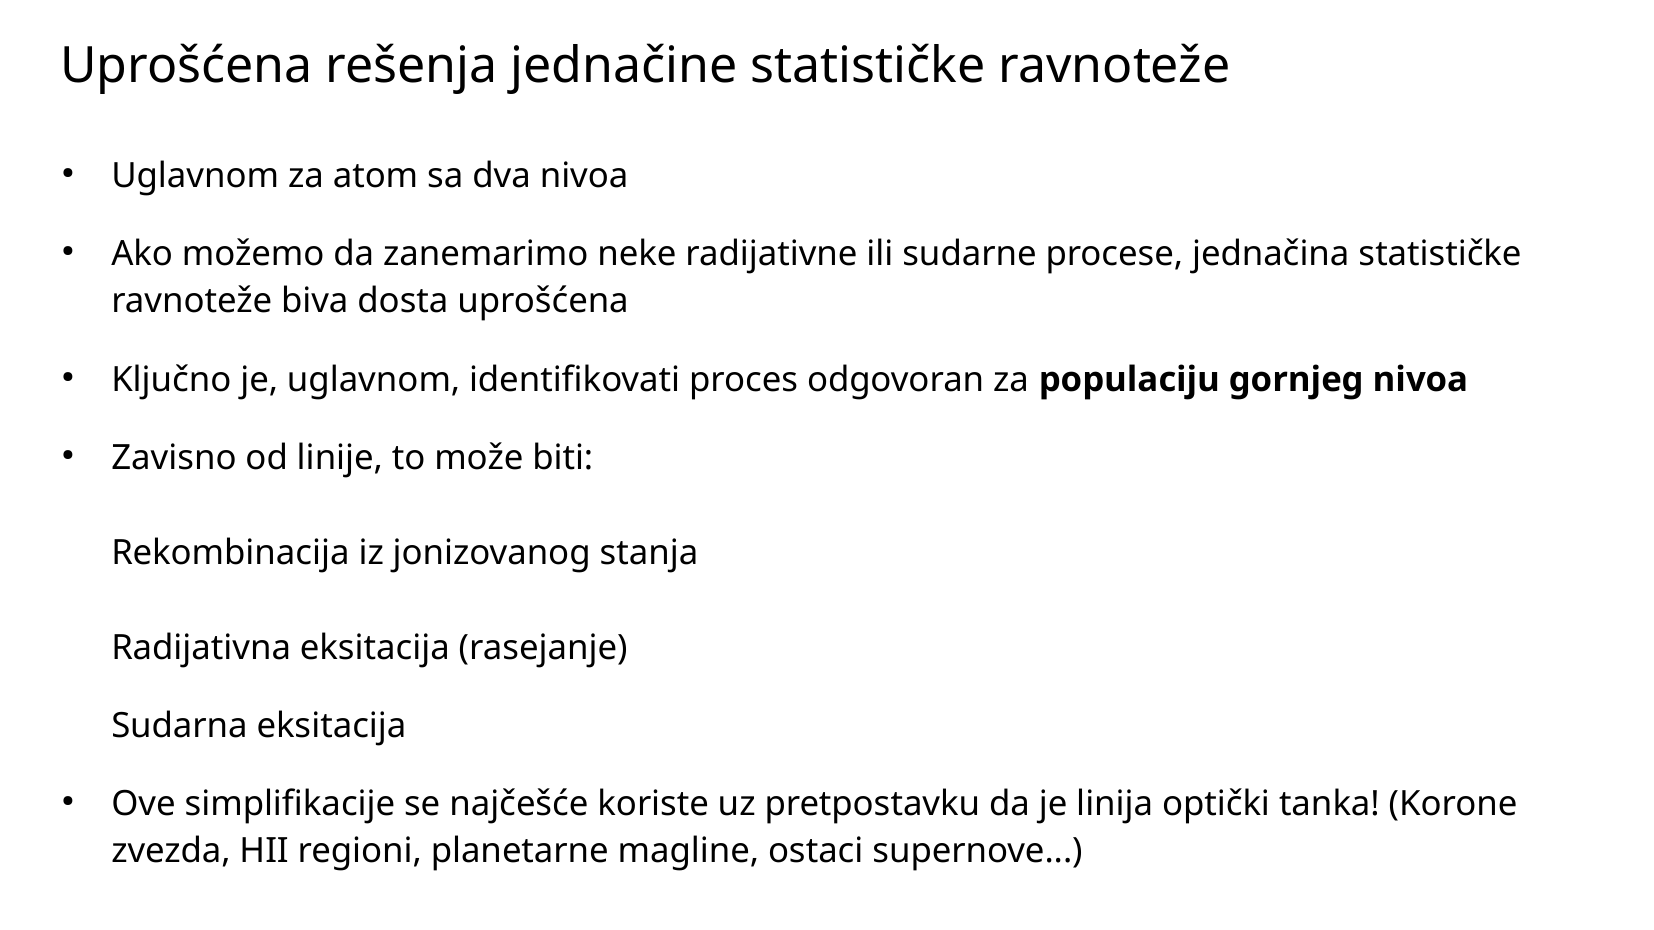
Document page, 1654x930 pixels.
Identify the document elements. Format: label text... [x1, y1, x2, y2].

list Uglavnom za atom sa dva nivoa Ako možemo da zanemarimo neke radijativne ili sudarne procese, jednačina statističke ravnoteže biva dosta uprošćena Ključno je, uglavnom, identifikovati proces odgovoran za populaciju gornjeg nivoa Zavisno od linije, to može biti: Rekombinacija iz jonizovanog stanja Radijativna eksitacija (rasejanje) Sudarna eksitacija Ove simplifikacije se najčešće koriste uz pretpostavku da je linija optički tanka! (Korone zvezda, HII regioni, planetarne magline, ostaci supernove...) [45, 149, 1635, 880]
title Uprošćena rešenja jednačine statističke ravnoteže [59, 13, 1648, 113]
